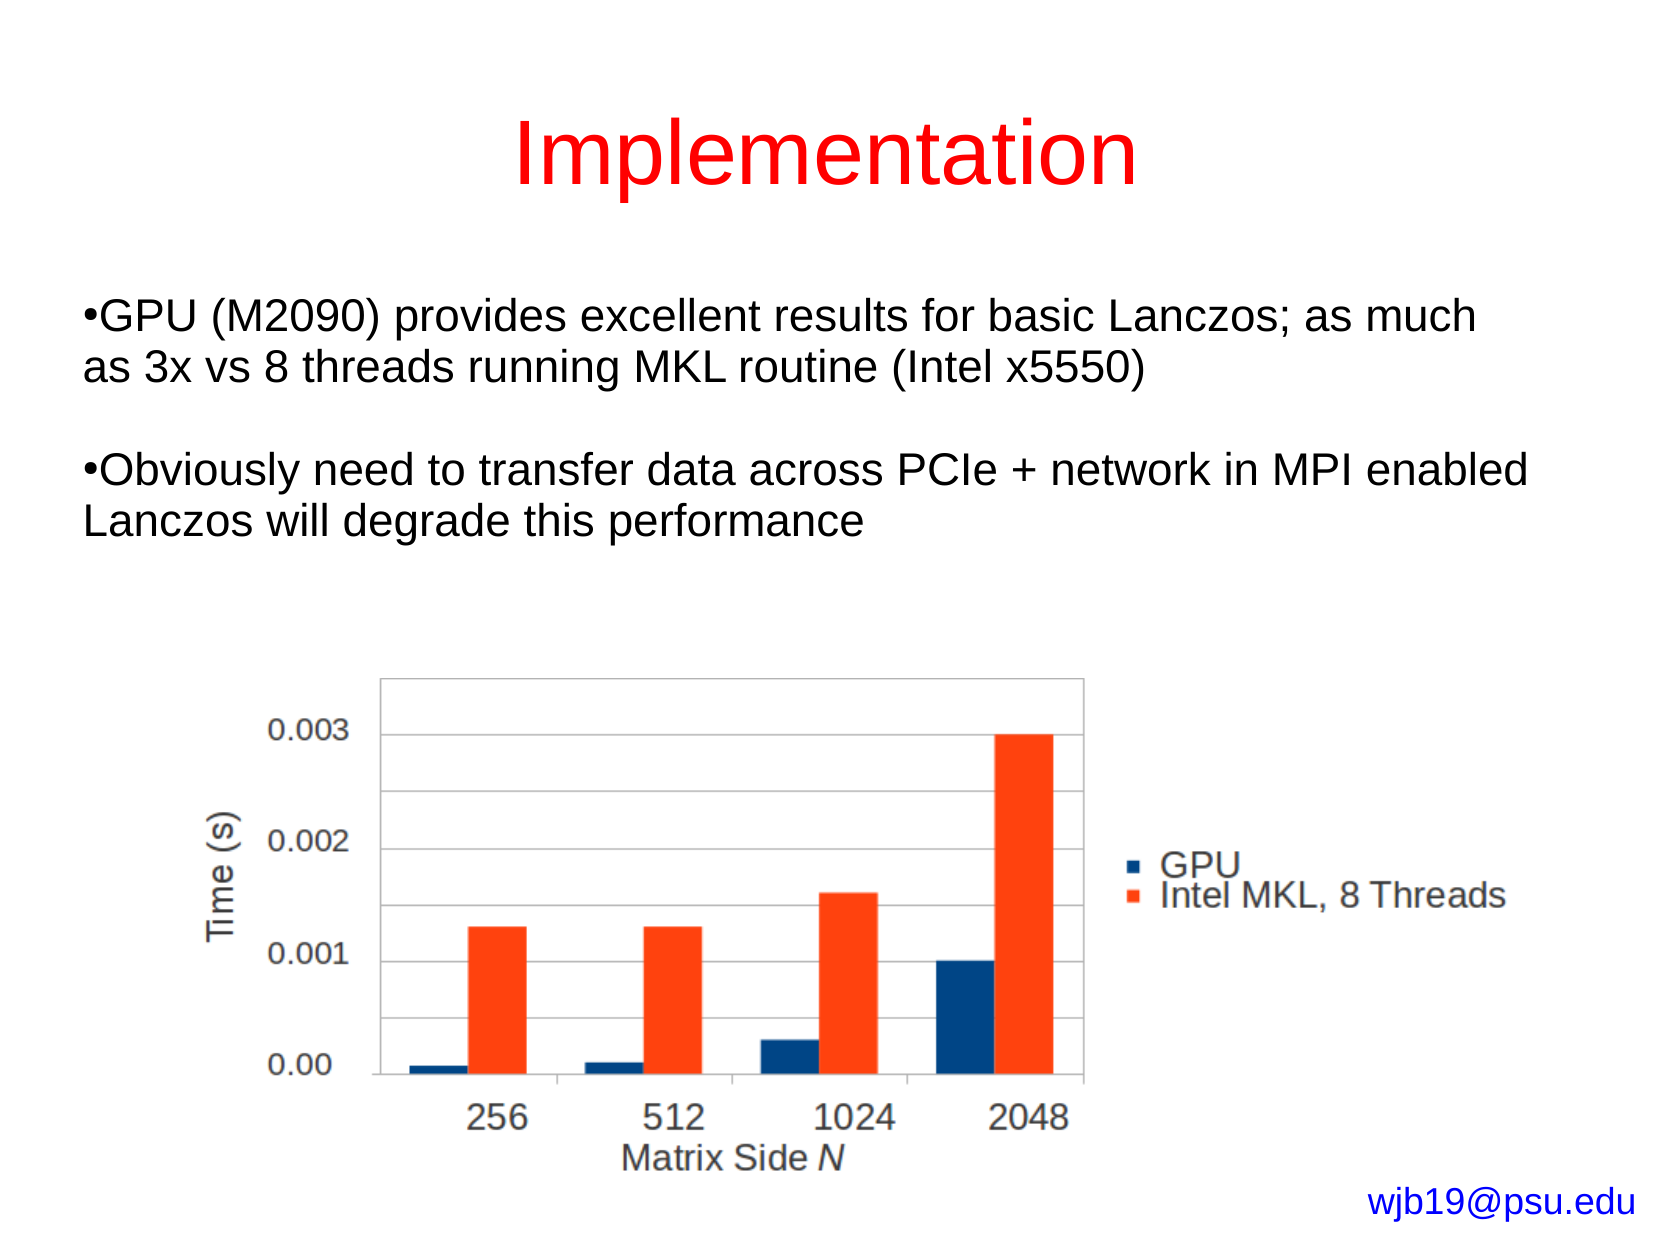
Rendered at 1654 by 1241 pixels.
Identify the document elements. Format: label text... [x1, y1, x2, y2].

title Implementation [82, 49, 1571, 257]
text_box wjb19@psu.edu [1353, 1173, 1652, 1231]
picture [191, 678, 1524, 1188]
subtitle GPU (M2090) provides excellent results for basic Lanczos; as much as 3x vs 8 threads running MKL routine (Intel x5550) Obviously need to transfer data across PCIe + network in MPI enabled Lanczos will degrade this performance [82, 290, 1538, 1010]
